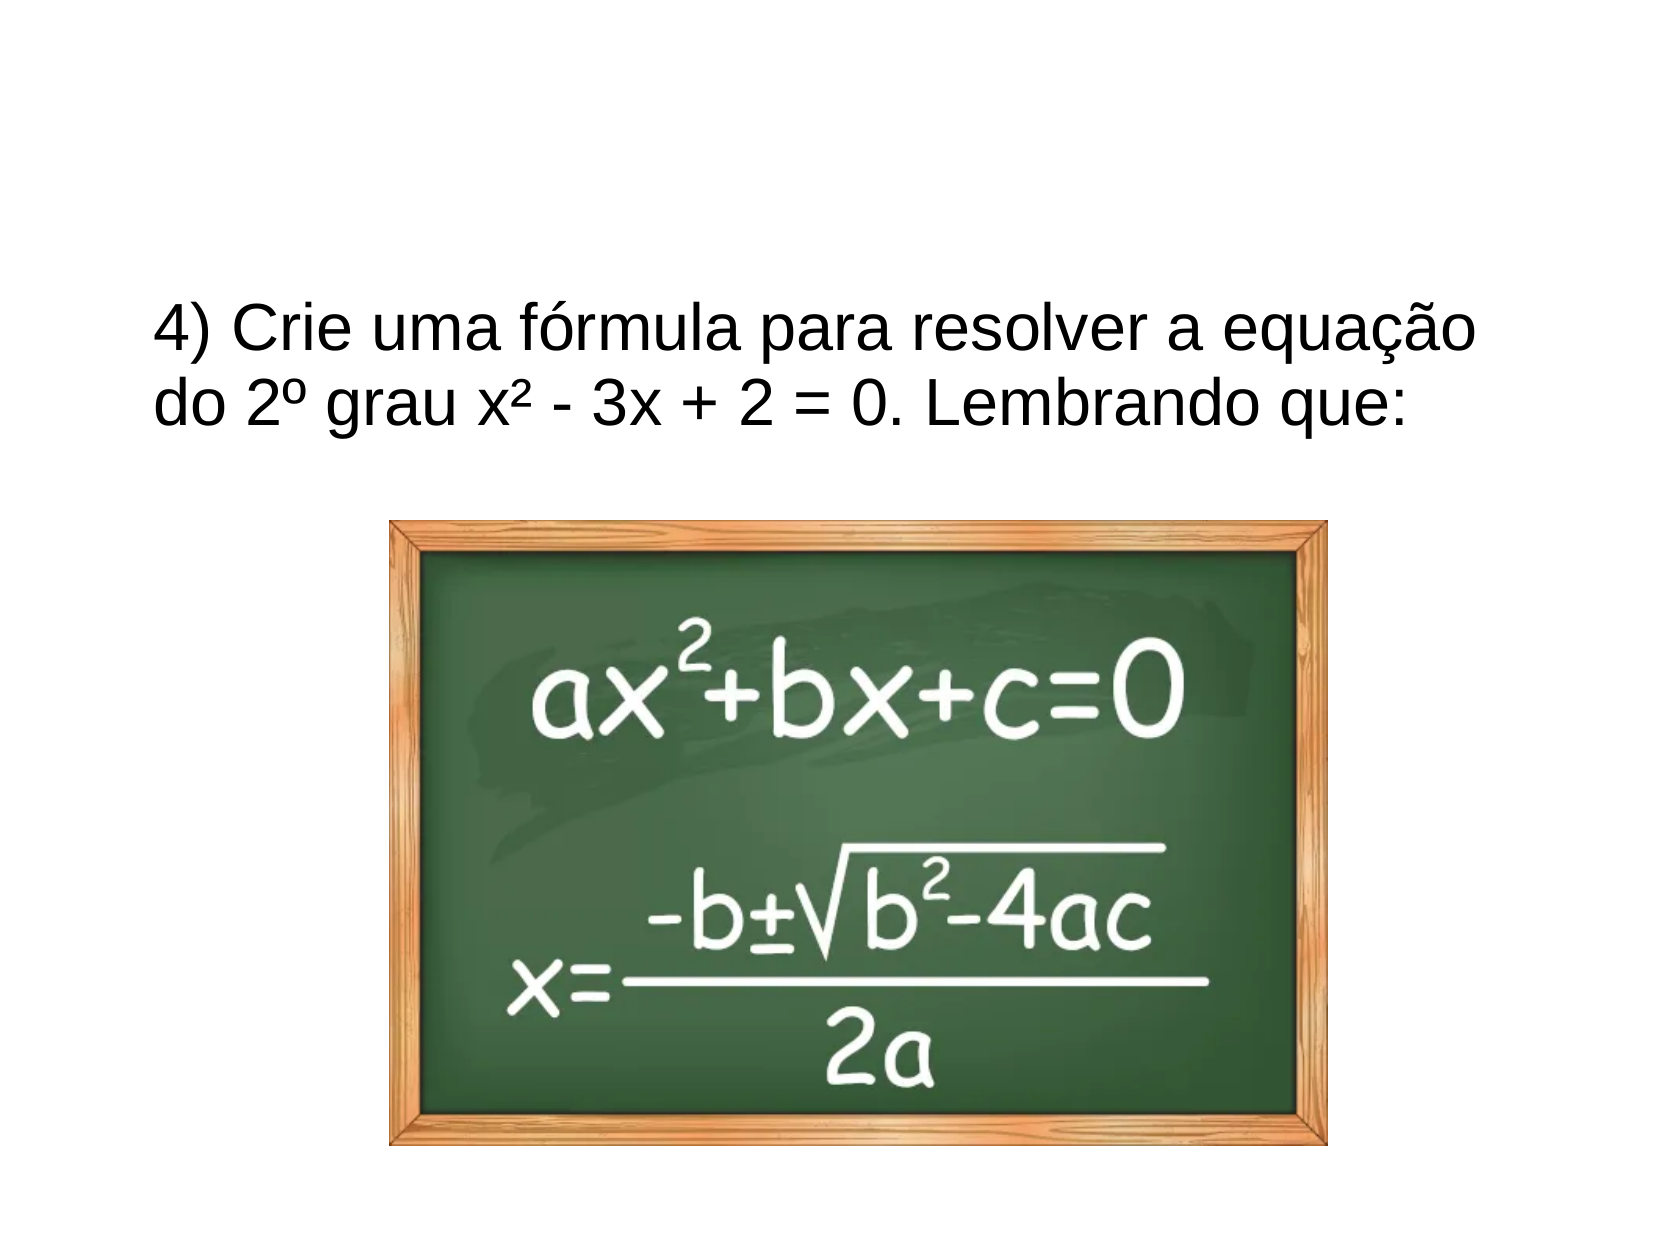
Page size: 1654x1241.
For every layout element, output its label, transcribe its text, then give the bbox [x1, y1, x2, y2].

picture [389, 520, 1328, 1146]
list 4) Crie uma fórmula para resolver a equação do 2º grau x² - 3x + 2 = 0. Lembrando que: [82, 290, 1571, 1109]
